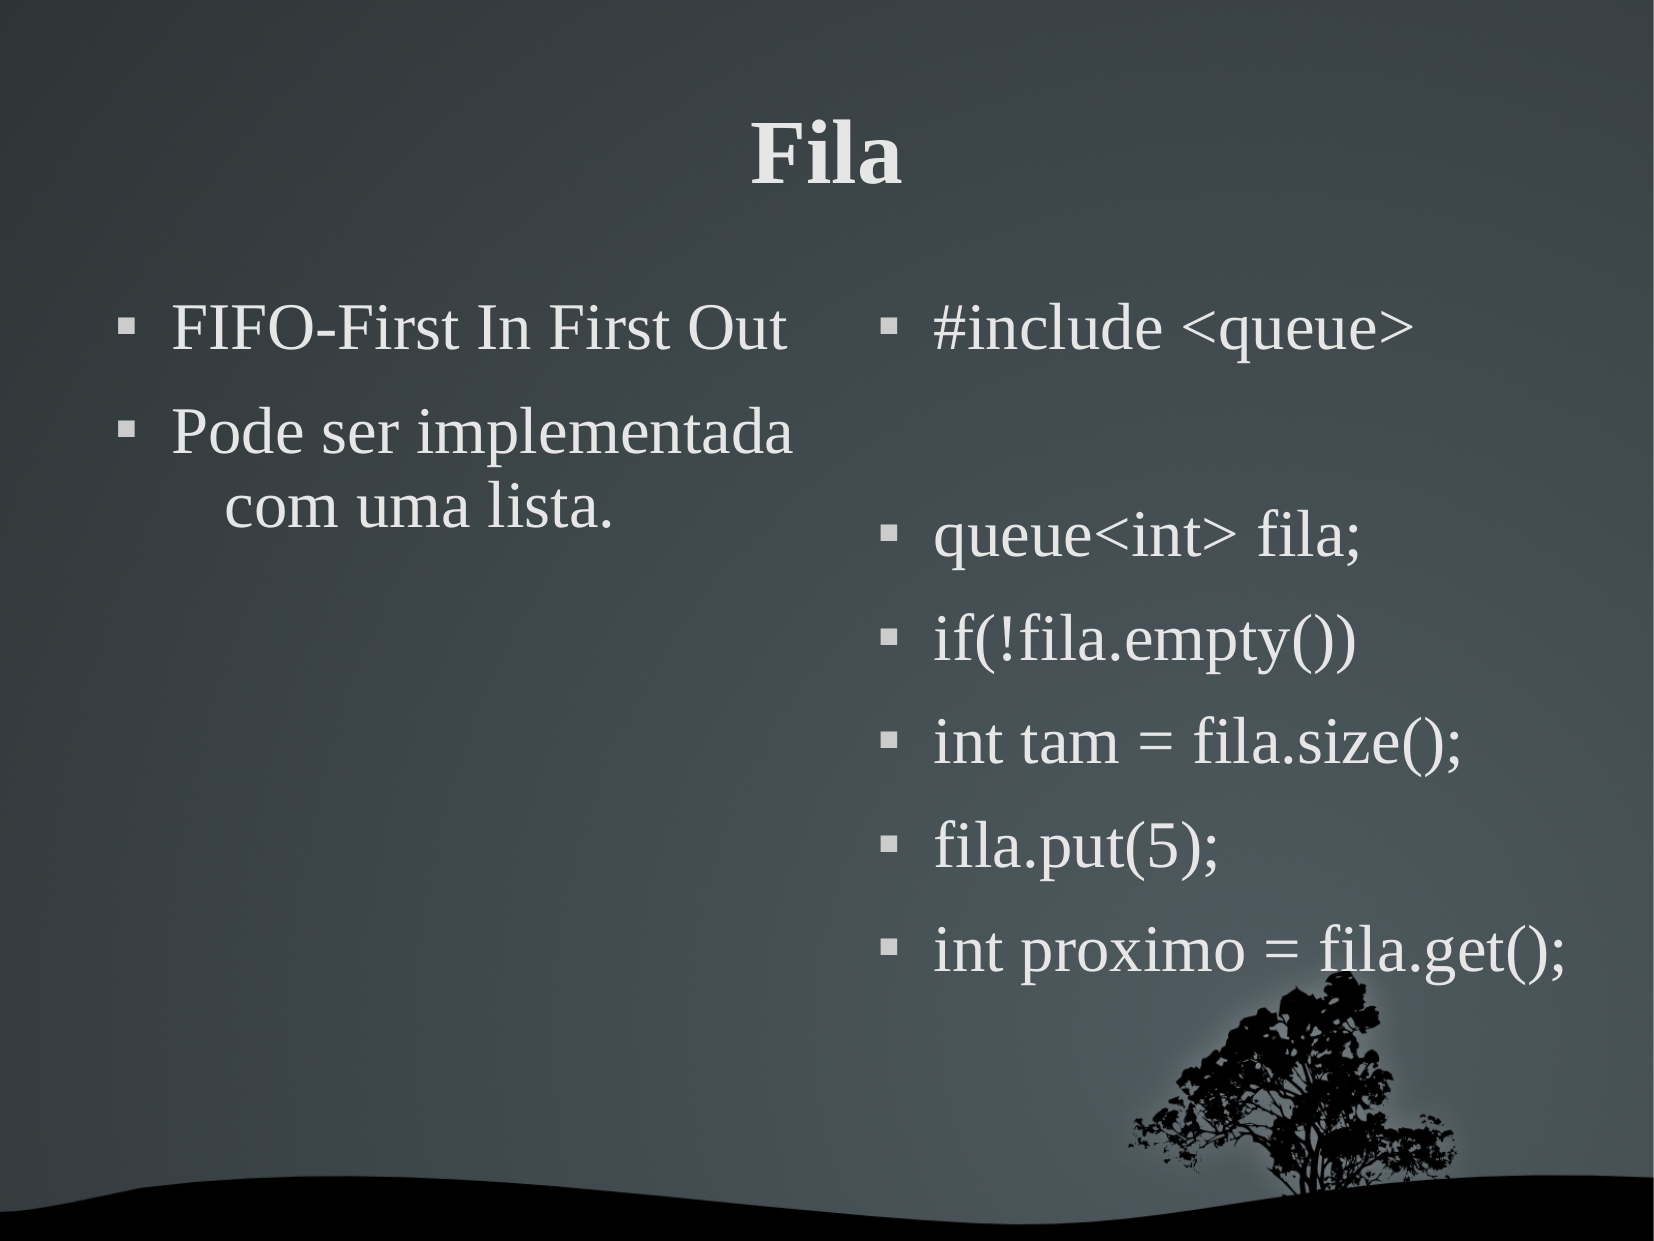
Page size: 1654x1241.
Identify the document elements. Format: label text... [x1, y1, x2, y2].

title Fila [82, 49, 1571, 257]
picture [0, 0, 1654, 1241]
list FIFO-First In First Out Pode ser implementada com uma lista. [82, 290, 809, 1109]
list #include <queue> queue<int> fila; if(!fila.empty()) int tam = fila.size(); fila.put(5); int proximo = fila.get(); [845, 290, 1572, 1109]
